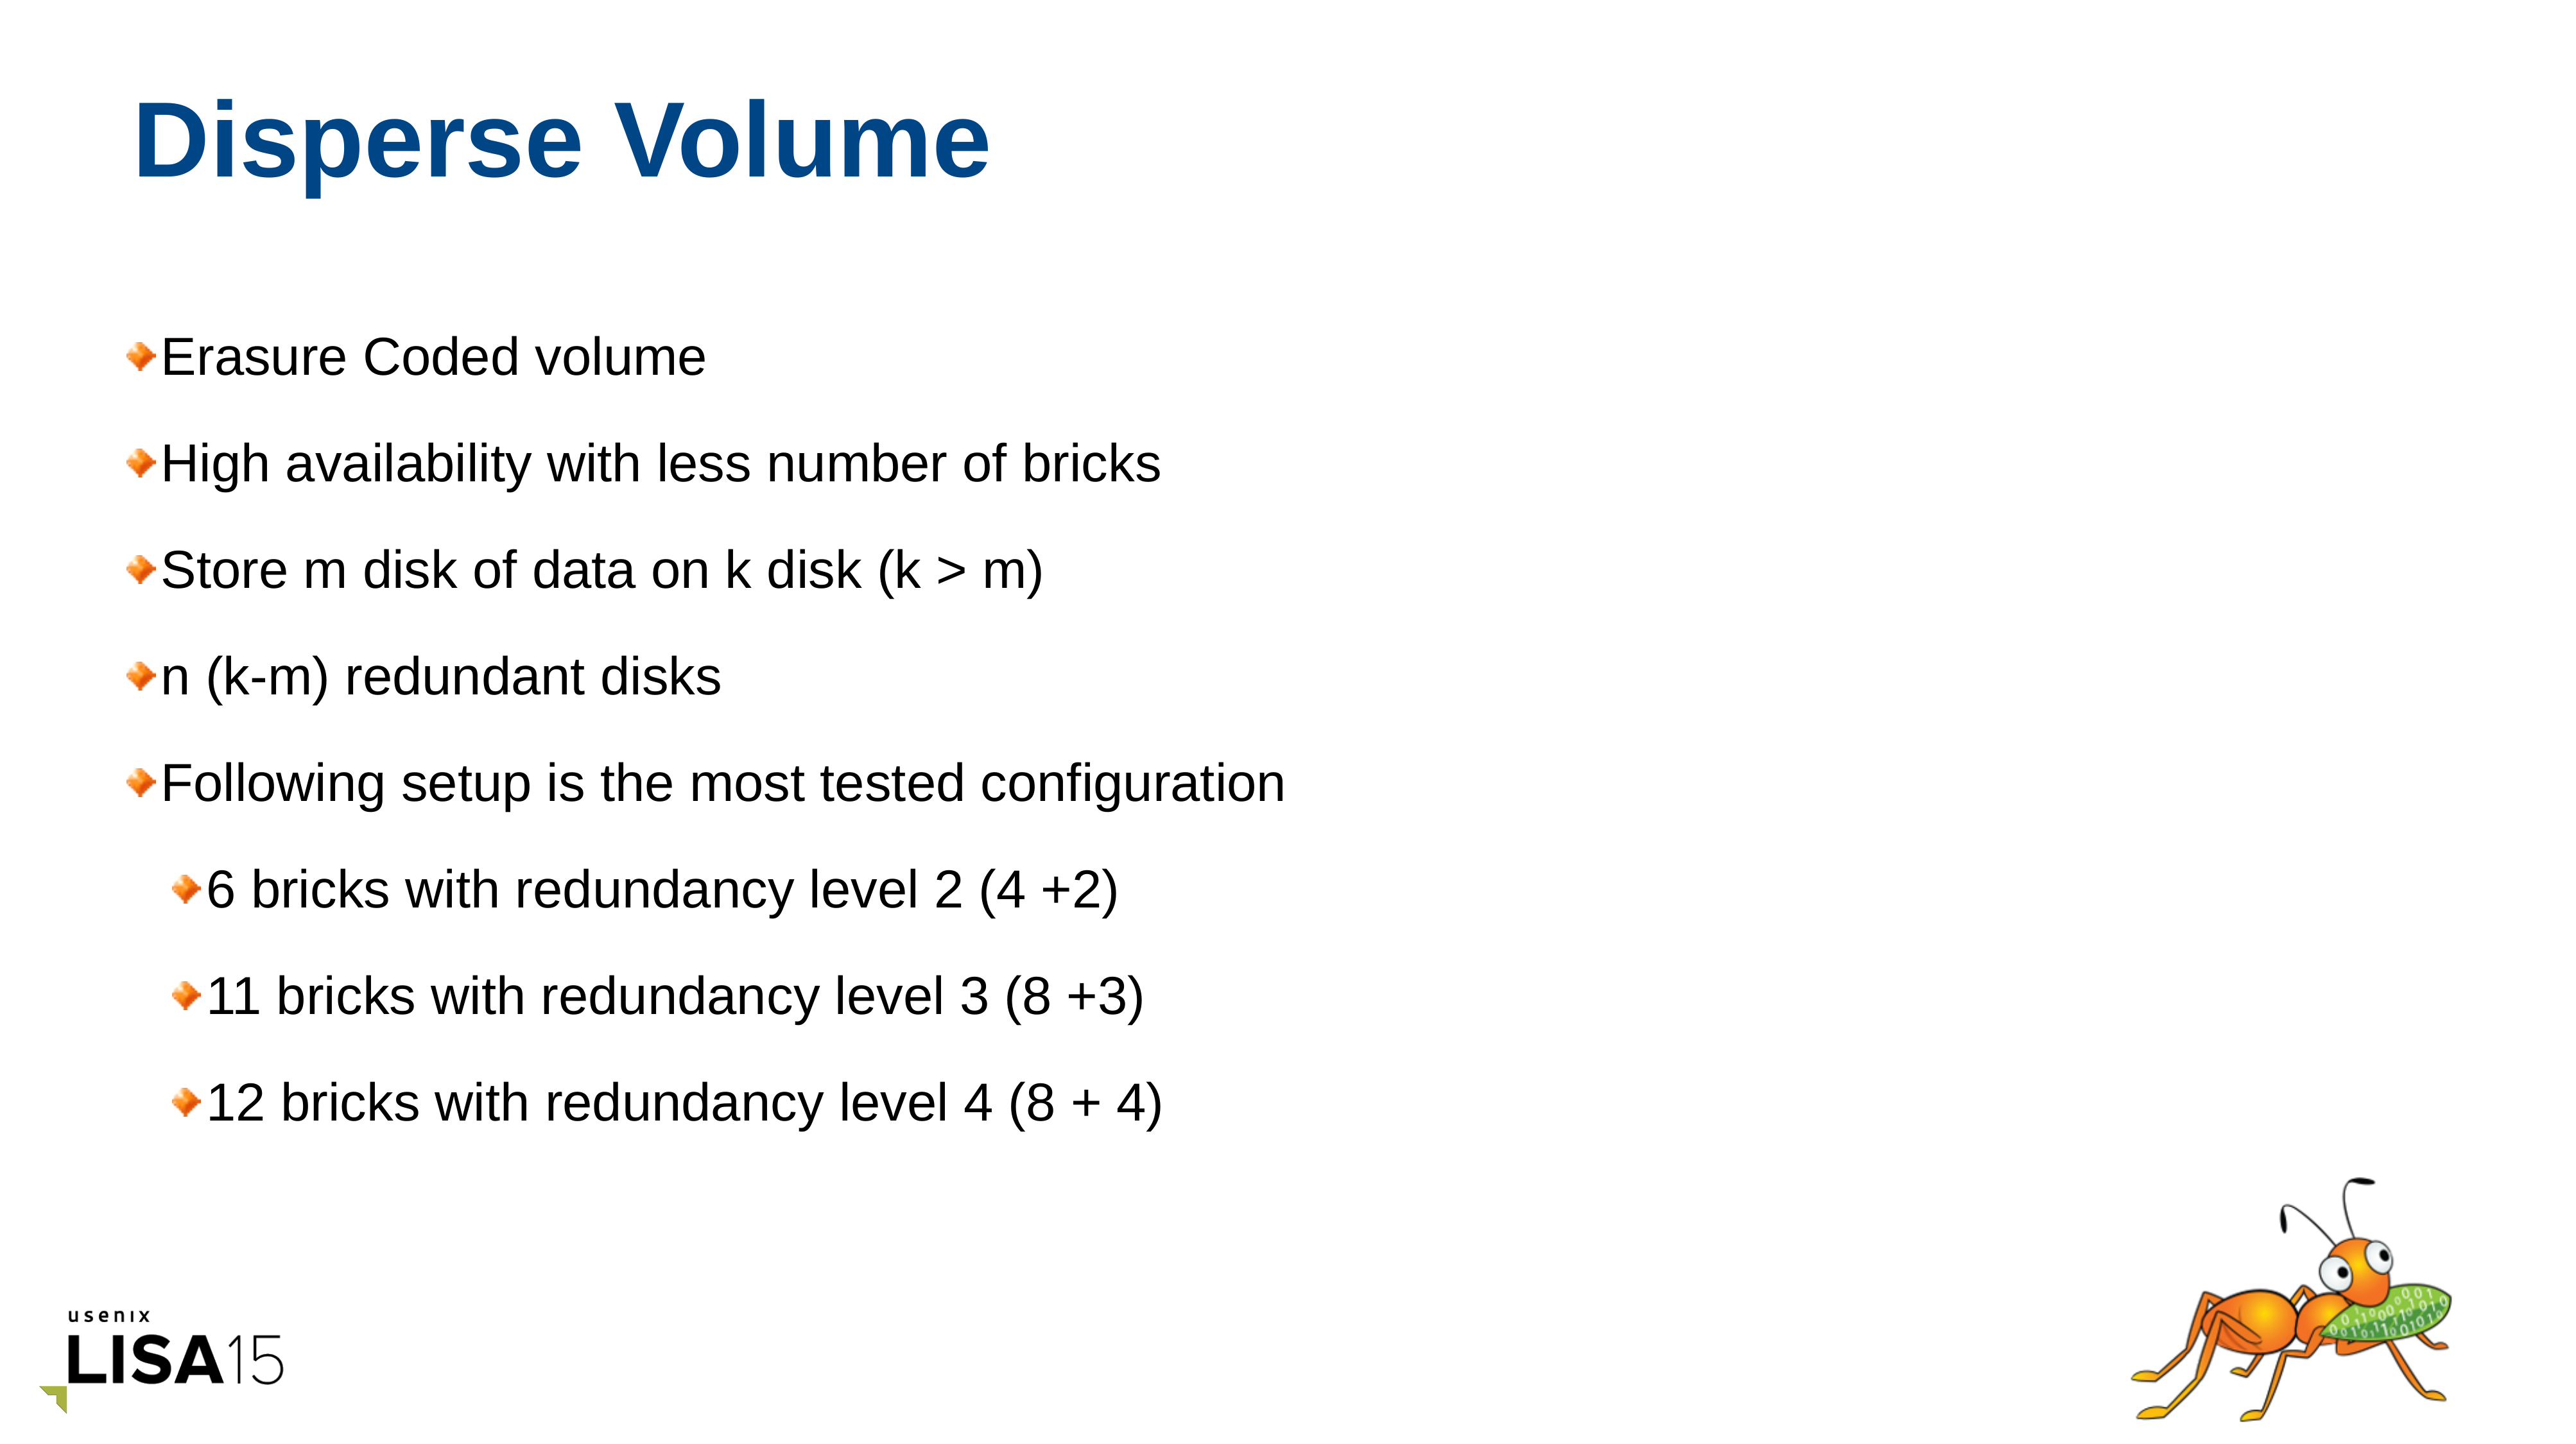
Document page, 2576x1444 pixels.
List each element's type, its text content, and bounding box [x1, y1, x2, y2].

list Erasure Coded volume High availability with less number of bricks Store m disk of data on k disk (k > m) n (k-m) redundant disks Following setup is the most tested configuration 6 bricks with redundancy level 2 (4 +2) 11 bricks with redundancy level 3 (8 +3) 12 bricks with redundancy level 4 (8 + 4) [116, 318, 2427, 1271]
picture [2127, 1175, 2456, 1425]
title Disperse Volume [132, 19, 2446, 261]
picture [19, 1289, 299, 1427]
